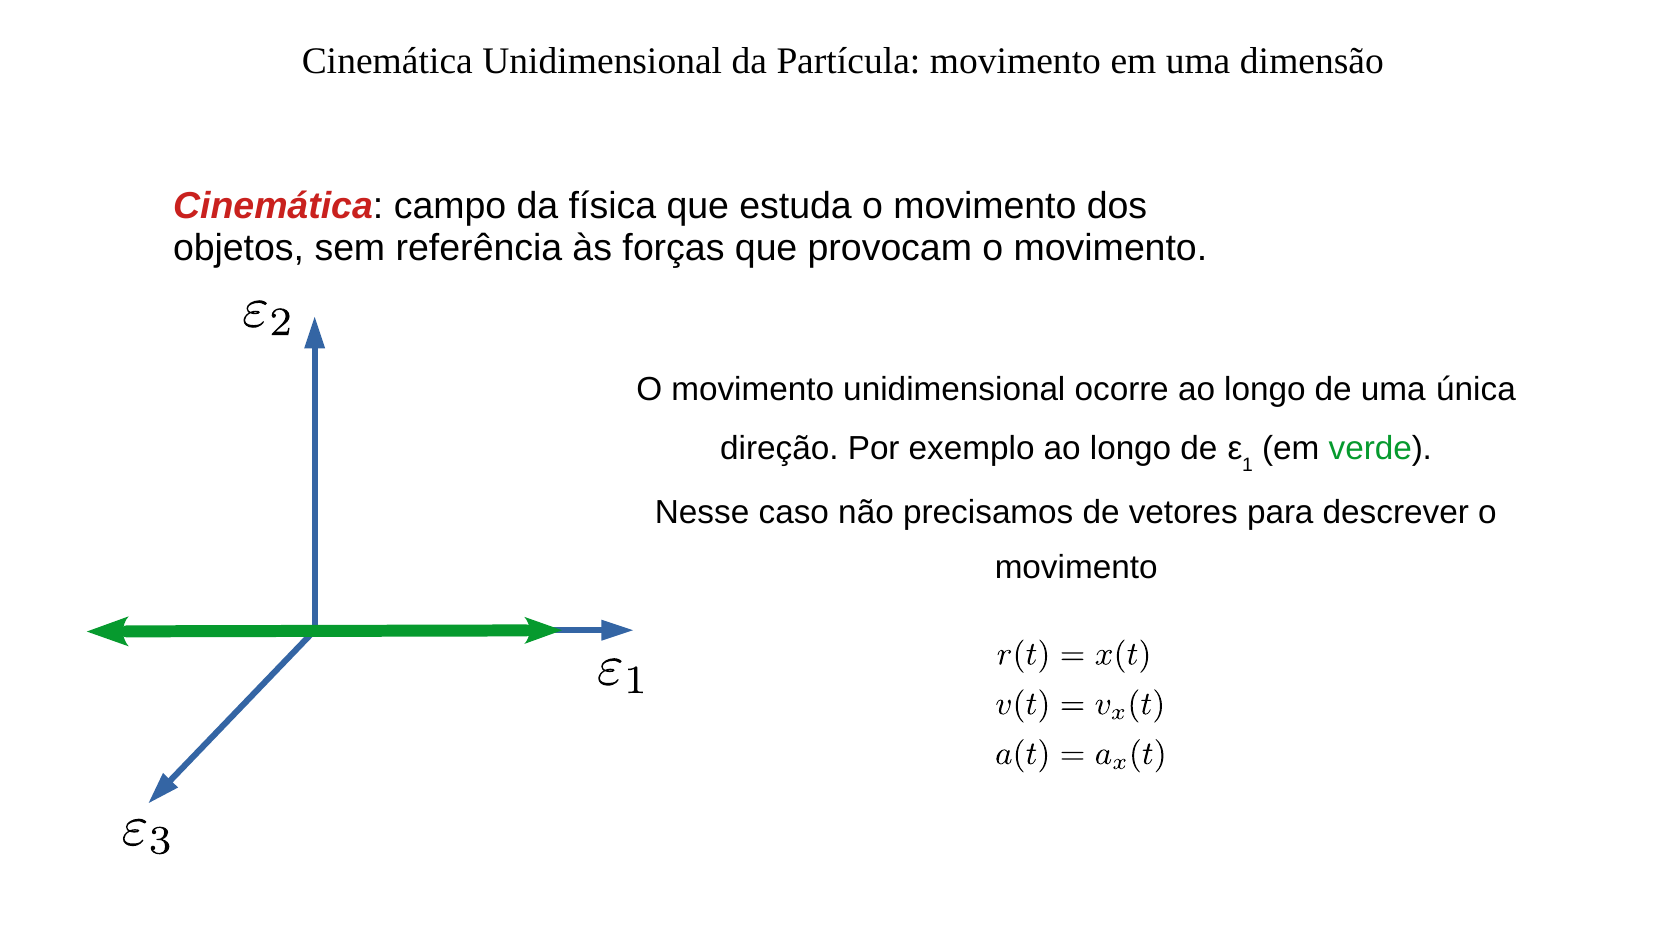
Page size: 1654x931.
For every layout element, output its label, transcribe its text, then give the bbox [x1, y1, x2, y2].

picture [596, 658, 643, 694]
text_box Cinemática Unidimensional da Partícula: movimento em uma dimensão [287, 11, 1401, 89]
text_box O movimento unidimensional ocorre ao longo de uma única direção. Por exemplo ao longo de ε1 (em verde). Nesse caso não precisamos de vetores para descrever o movimento [621, 344, 1575, 597]
picture [995, 639, 1164, 773]
picture [242, 300, 290, 336]
text_box Cinemática: campo da física que estuda o movimento dos objetos, sem referência às forças que provocam o movimento. [158, 176, 1291, 293]
picture [119, 816, 172, 857]
